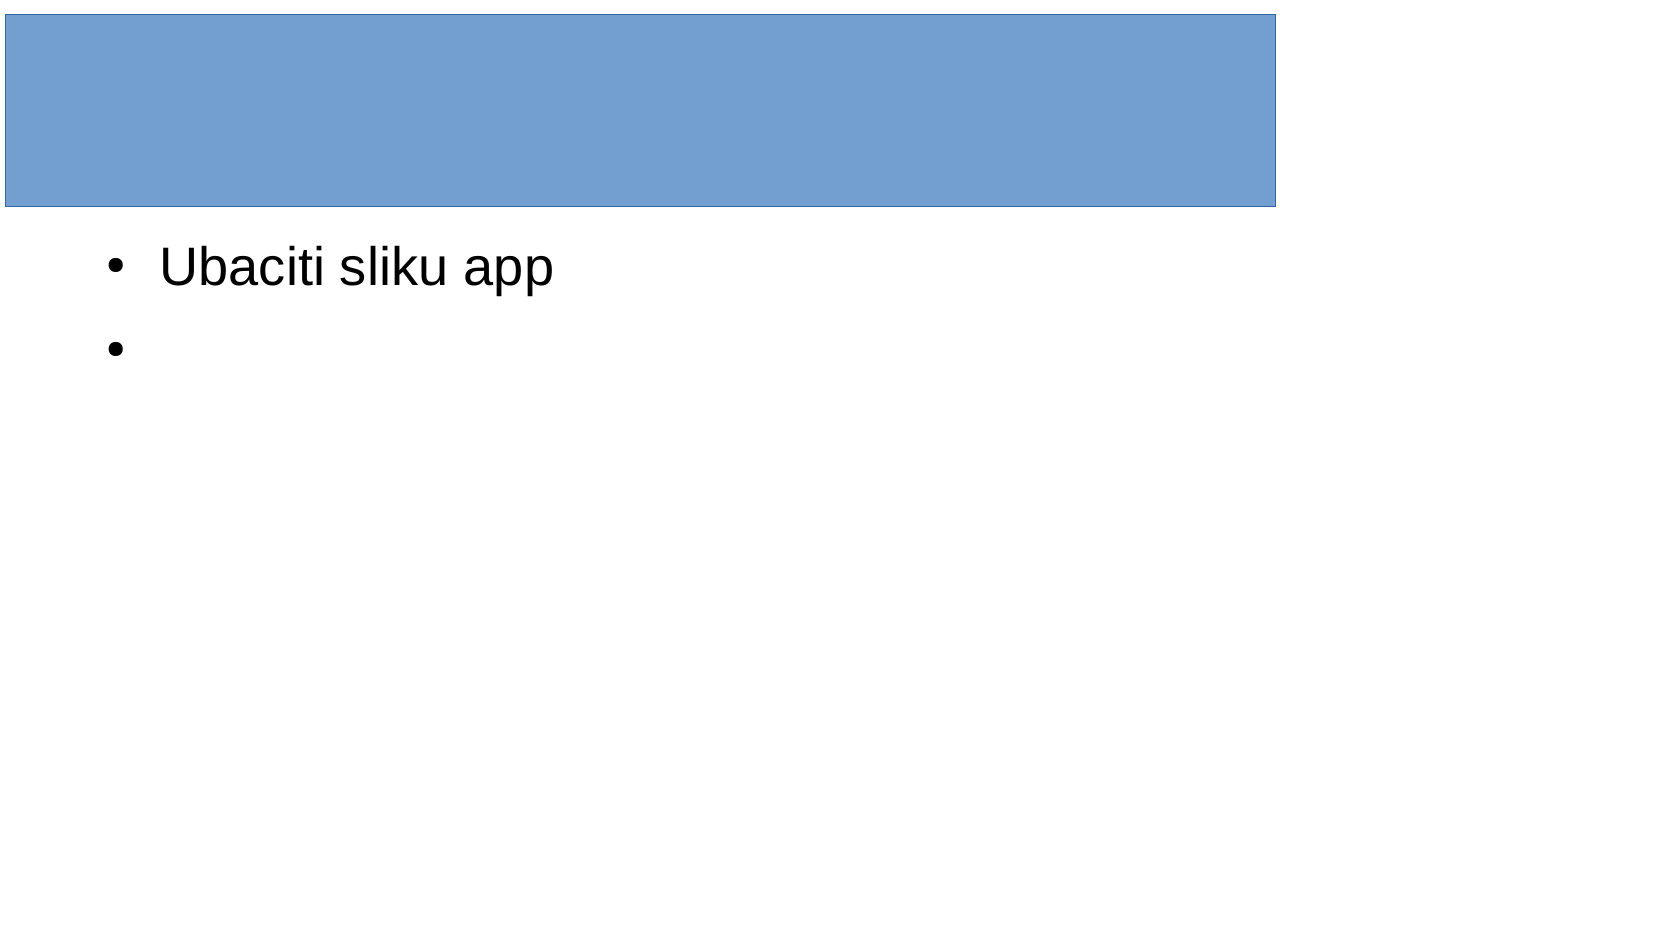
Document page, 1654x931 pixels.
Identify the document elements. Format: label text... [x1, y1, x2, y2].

list Ubaciti sliku app [88, 236, 1565, 798]
